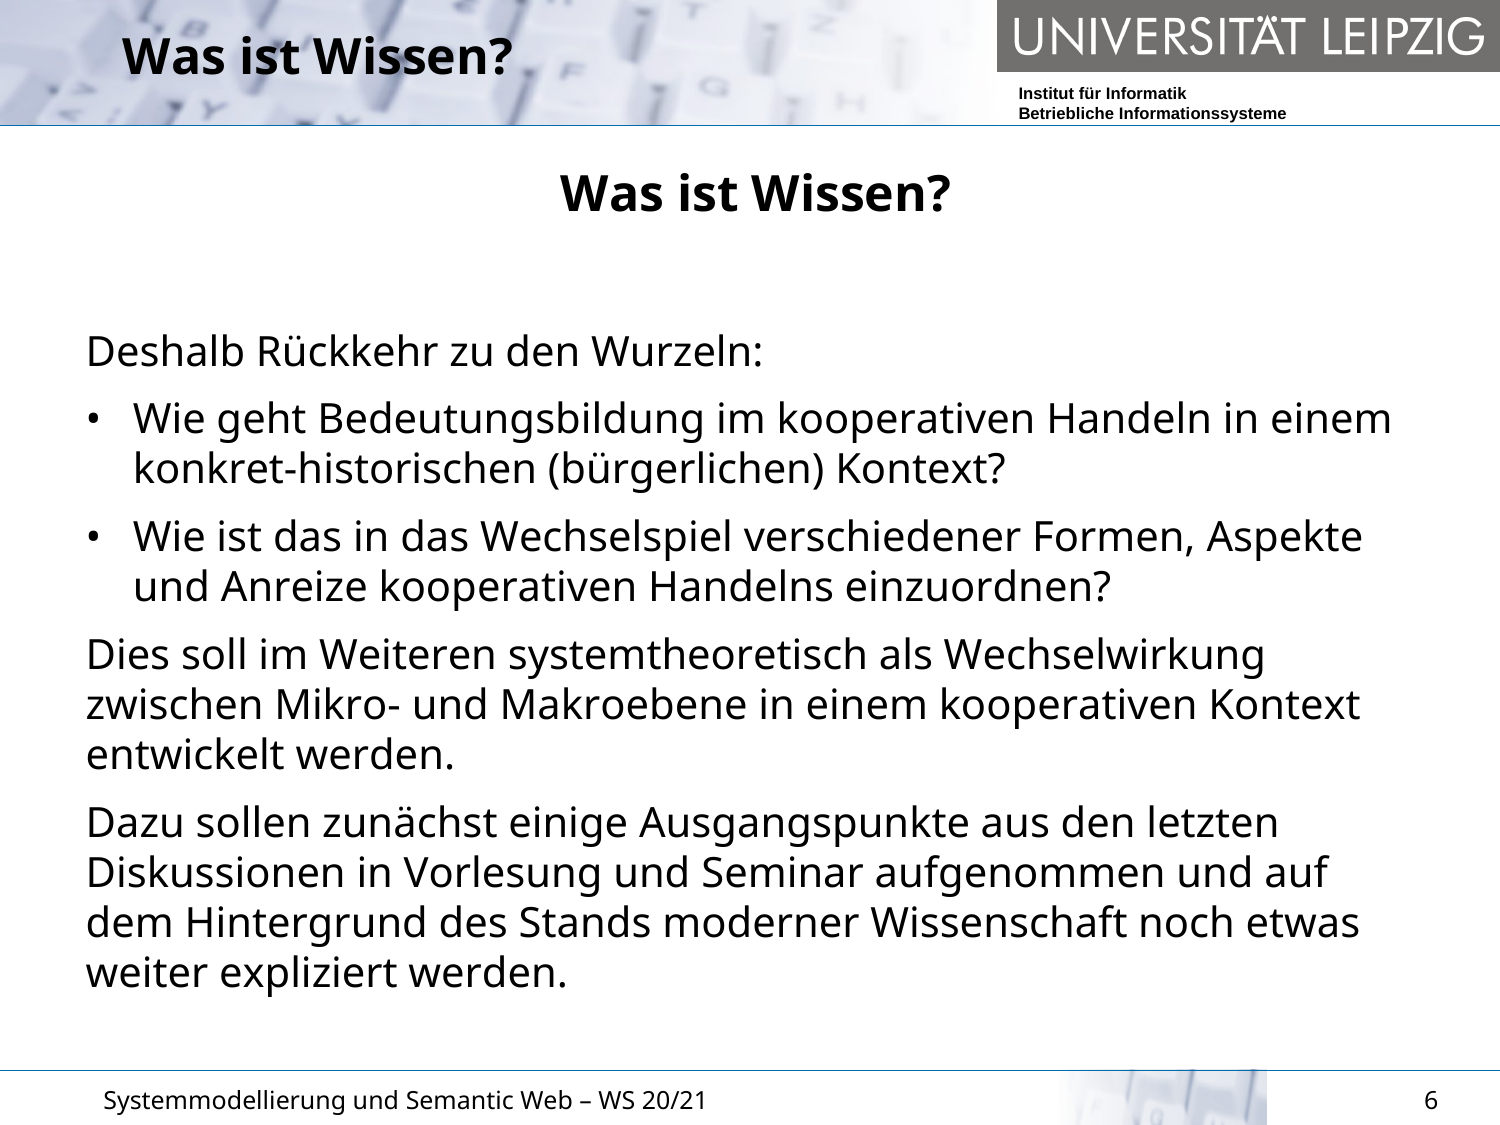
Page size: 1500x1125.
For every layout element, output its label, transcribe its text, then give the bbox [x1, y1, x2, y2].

picture [1057, 1071, 1267, 1125]
text_box Was ist Wissen? [108, 16, 528, 93]
text_box Was ist Wissen? Deshalb Rückkehr zu den Wurzeln: Wie geht Bedeutungsbildung im kooperativen Handeln in einem konkret-historischen (bürgerlichen) Kontext? Wie ist das in das Wechselspiel verschiedener Formen, Aspekte und Anreize kooperativen Handelns einzuordnen? Dies soll im Weiteren systemtheoretisch als Wechselwirkung zwischen Mikro- und Makroebene in einem kooperativen Kontext entwickelt werden. Dazu sollen zunächst einige Ausgangspunkte aus den letzten Diskussionen in Vorlesung und Seminar aufgenommen und auf dem Hintergrund des Stands moderner Wissenschaft noch etwas weiter expliziert werden. [70, 153, 1442, 1004]
picture [0, 0, 1500, 125]
